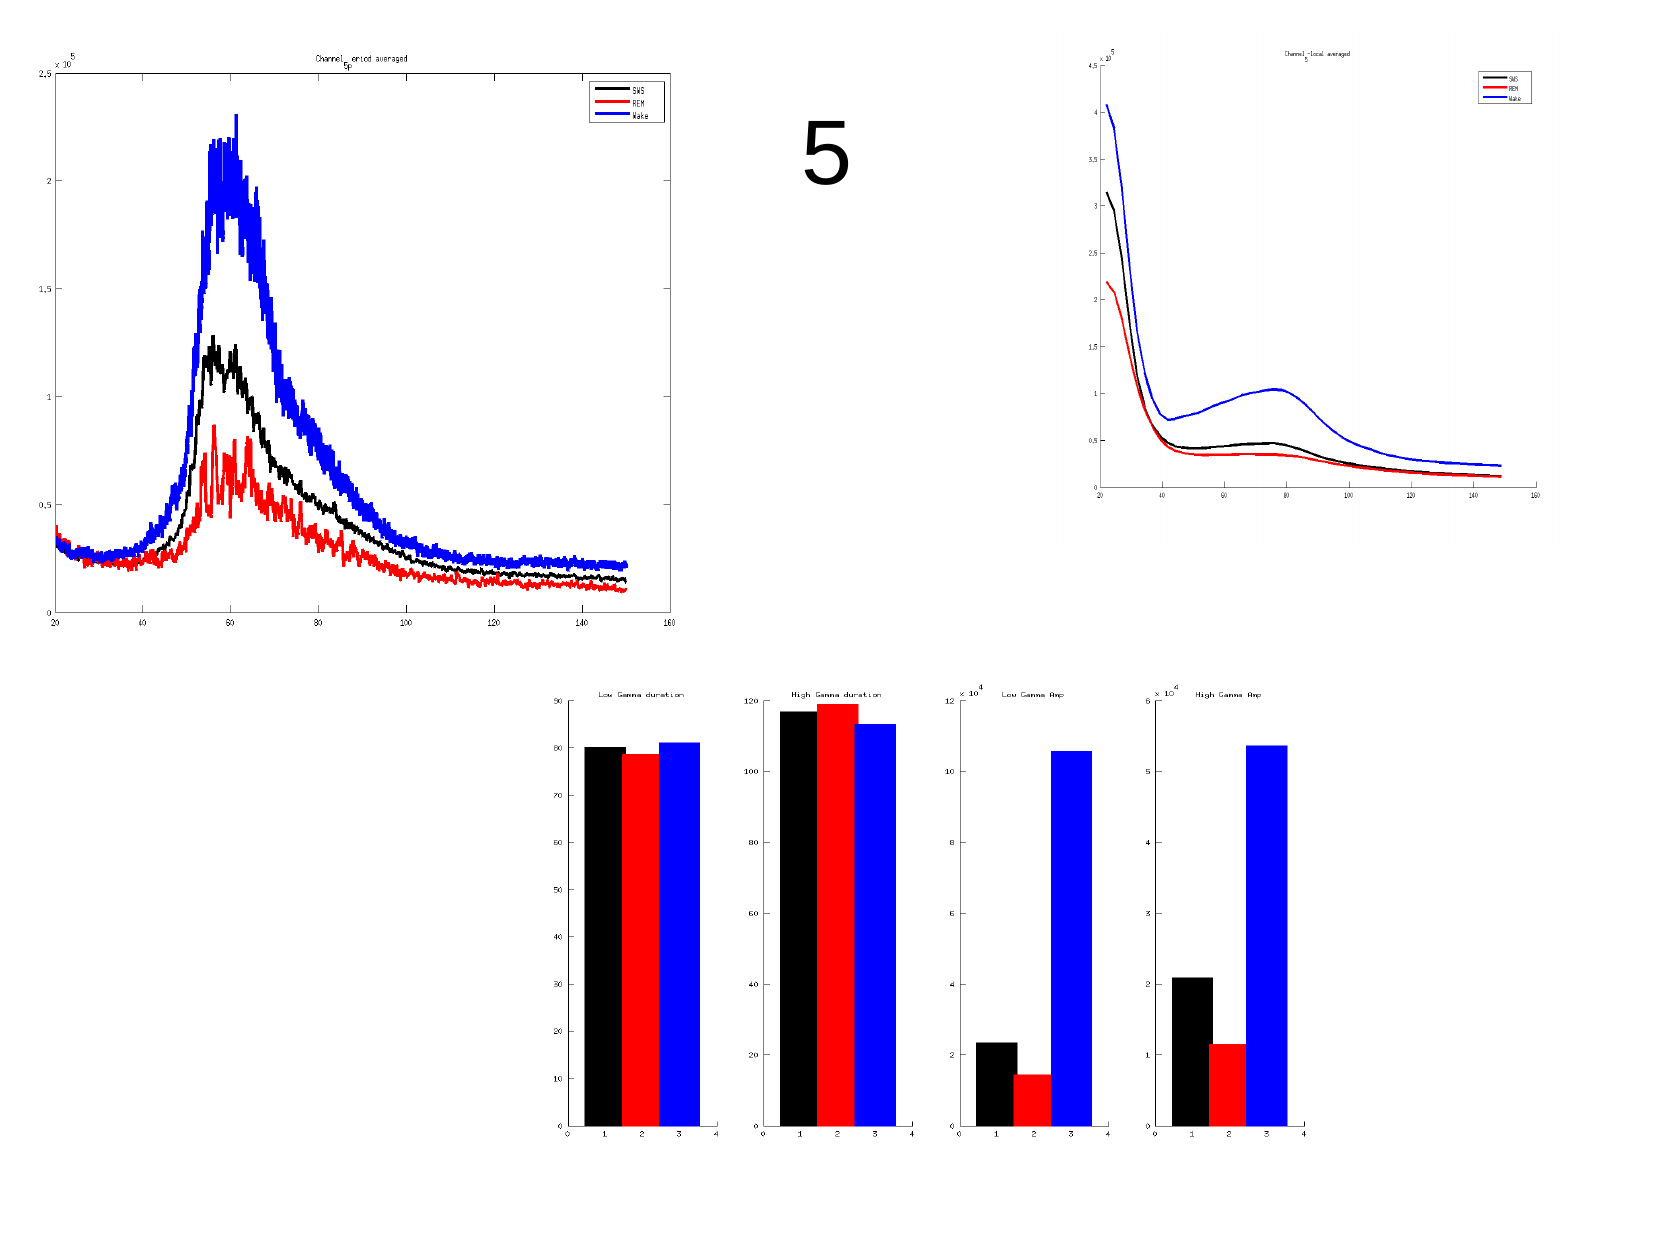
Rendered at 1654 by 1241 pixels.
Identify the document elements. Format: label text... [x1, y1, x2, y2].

title 5 [745, 49, 1027, 257]
picture [0, 23, 1394, 1183]
picture [1027, 26, 1589, 544]
